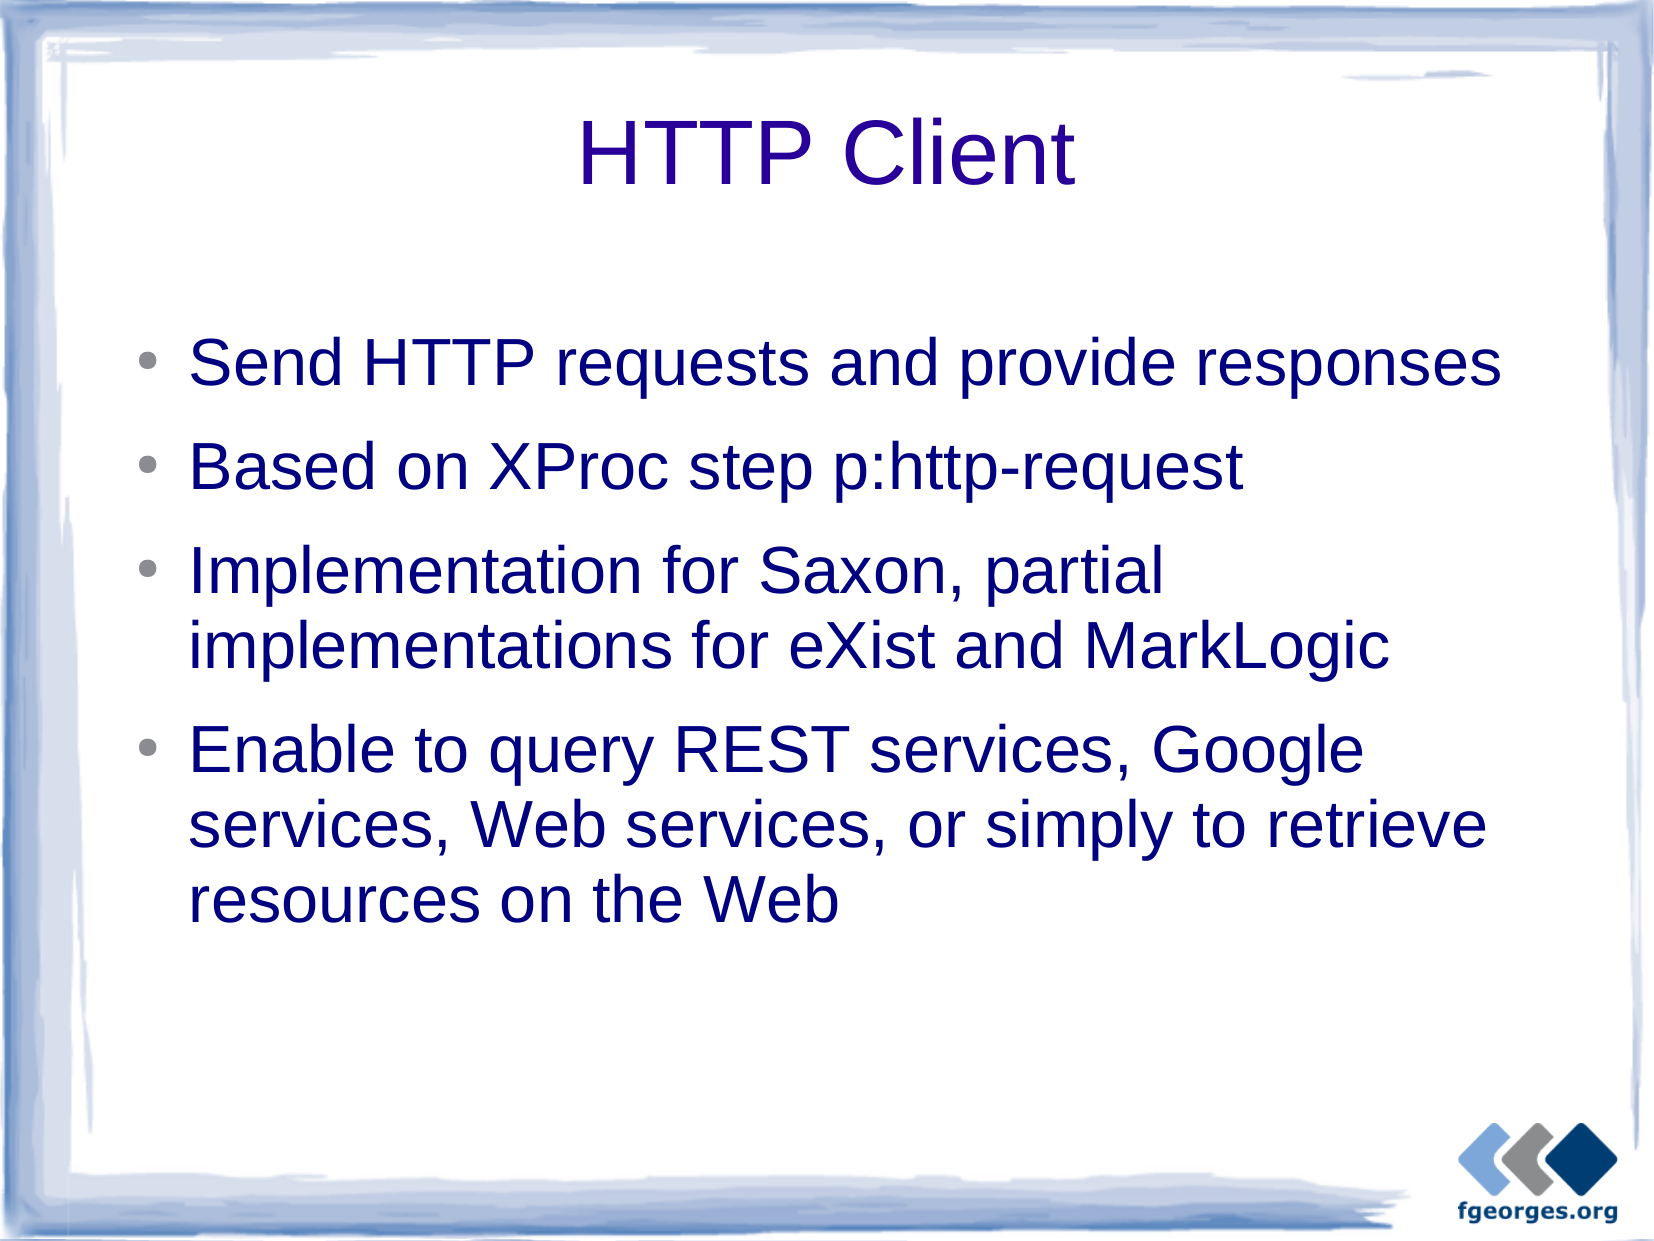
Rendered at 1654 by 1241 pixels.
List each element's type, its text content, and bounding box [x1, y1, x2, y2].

picture [0, 0, 1654, 1241]
list Send HTTP requests and provide responses Based on XProc step p:http-request Implementation for Saxon, partial implementations for eXist and MarkLogic Enable to query REST services, Google services, Web services, or simply to retrieve resources on the Web [118, 324, 1571, 990]
title HTTP Client [82, 56, 1571, 250]
